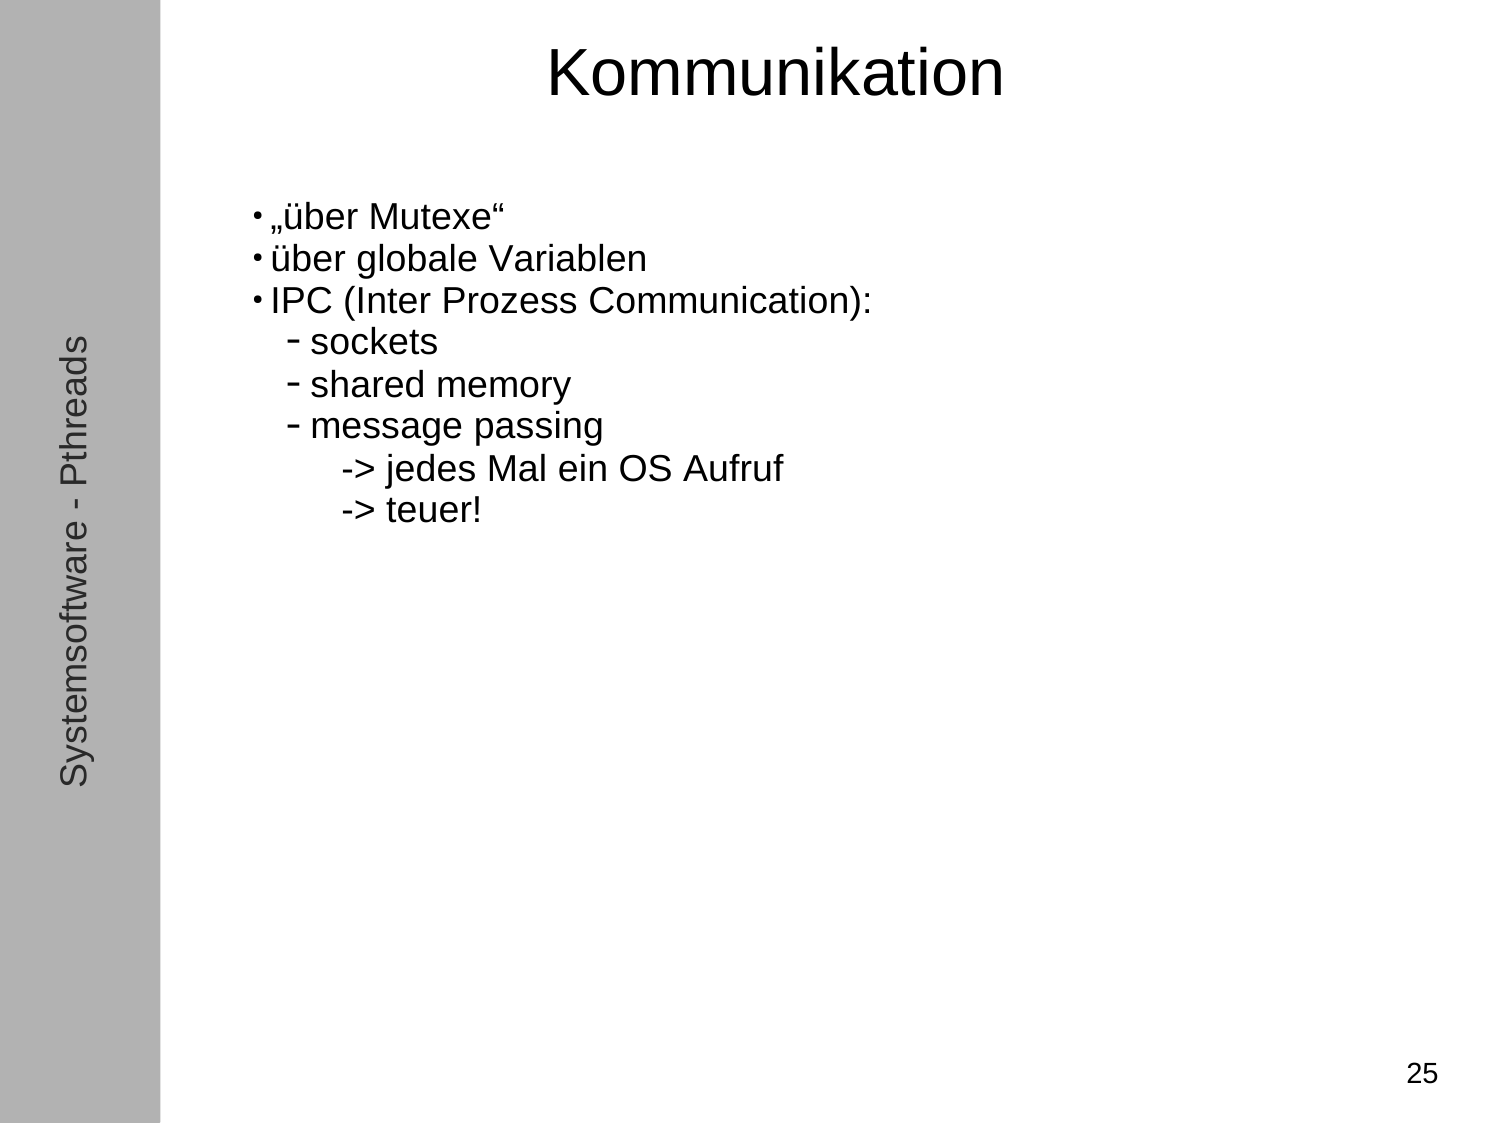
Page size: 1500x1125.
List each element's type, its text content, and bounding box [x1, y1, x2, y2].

text_box Kommunikation [498, 27, 1054, 123]
text_box Systemsoftware - Pthreads [47, 1, 121, 1124]
text_box „über Mutexe“ über globale Variablen IPC (Inter Prozess Communication): sockets shared memory message passing -> jedes Mal ein OS Aufruf -> teuer! [237, 187, 1448, 918]
text_box <number> [1406, 1057, 1500, 1106]
text_box [0, 0, 160, 1123]
